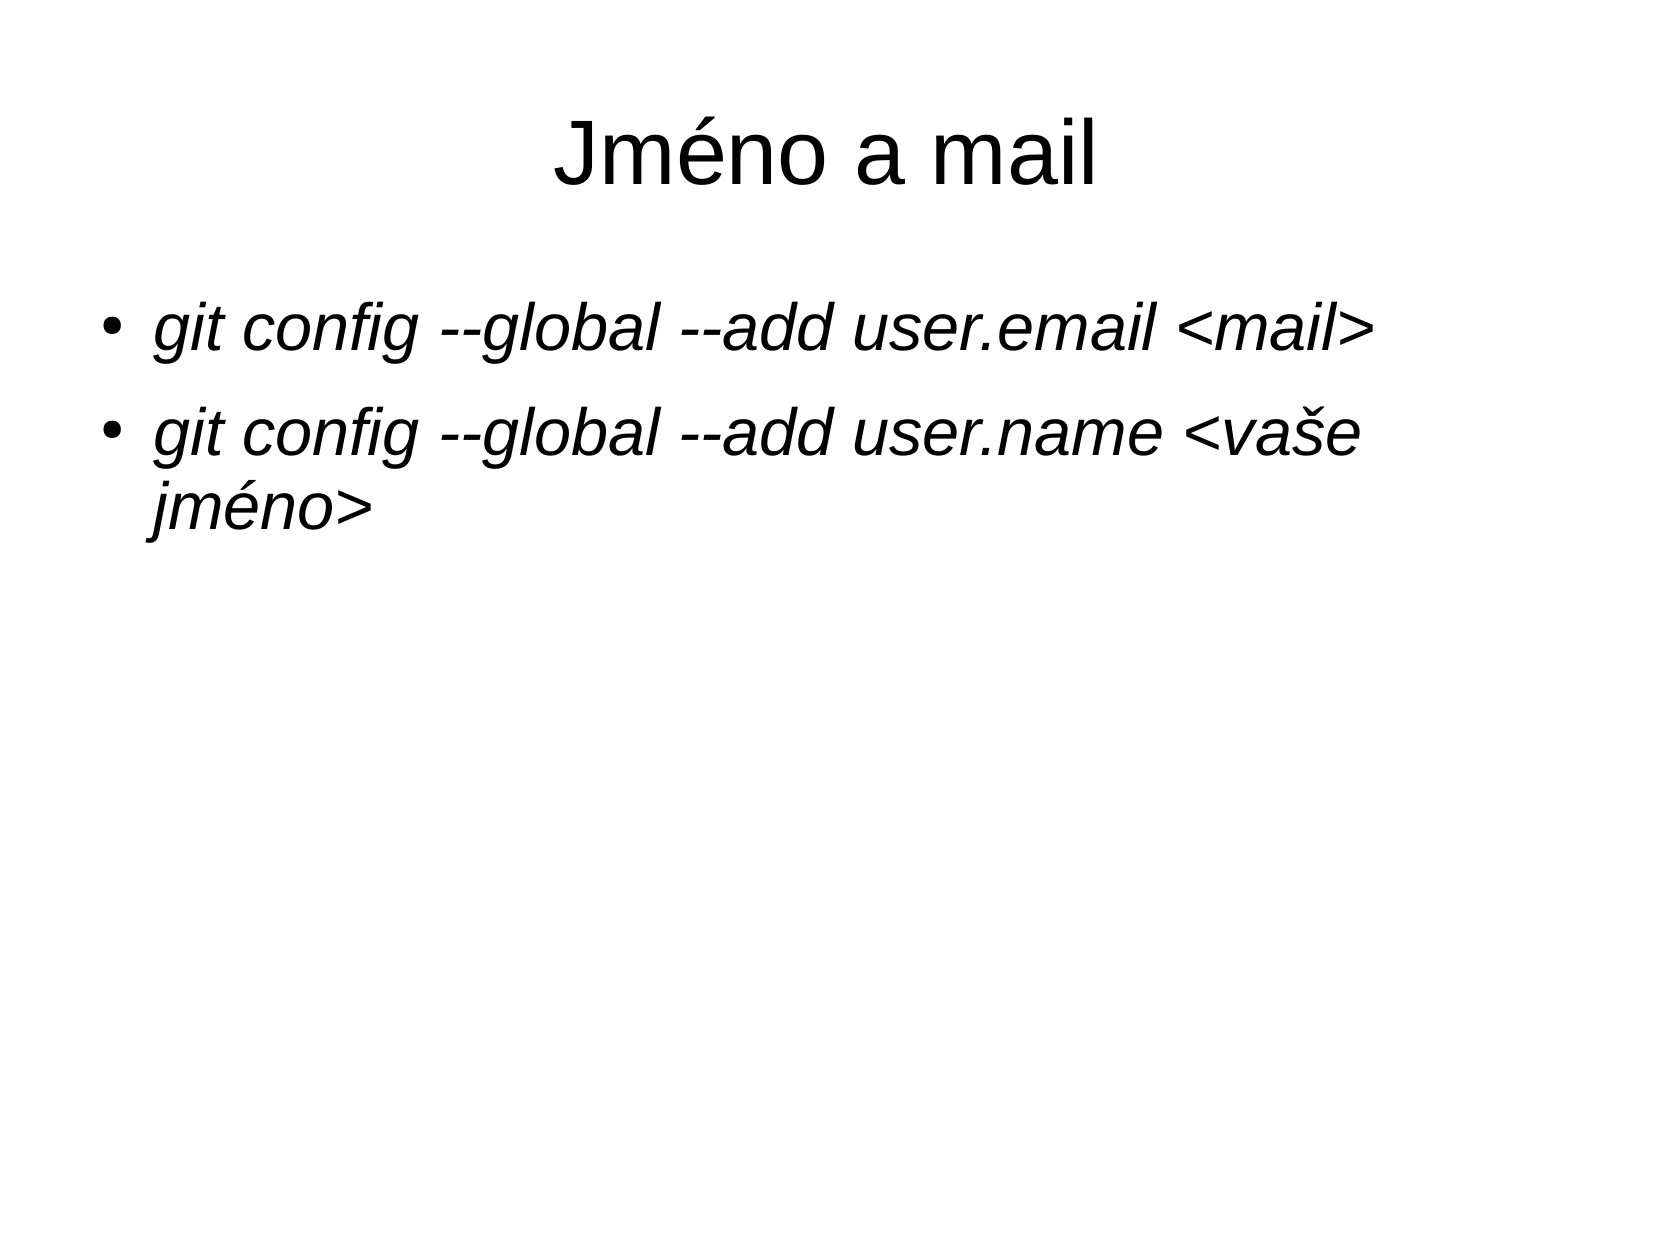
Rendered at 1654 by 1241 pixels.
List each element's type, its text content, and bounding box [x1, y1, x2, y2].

list git config --global --add user.email <mail> git config --global --add user.name <vaše jméno> [82, 290, 1571, 1010]
title Jméno a mail [82, 49, 1571, 257]
